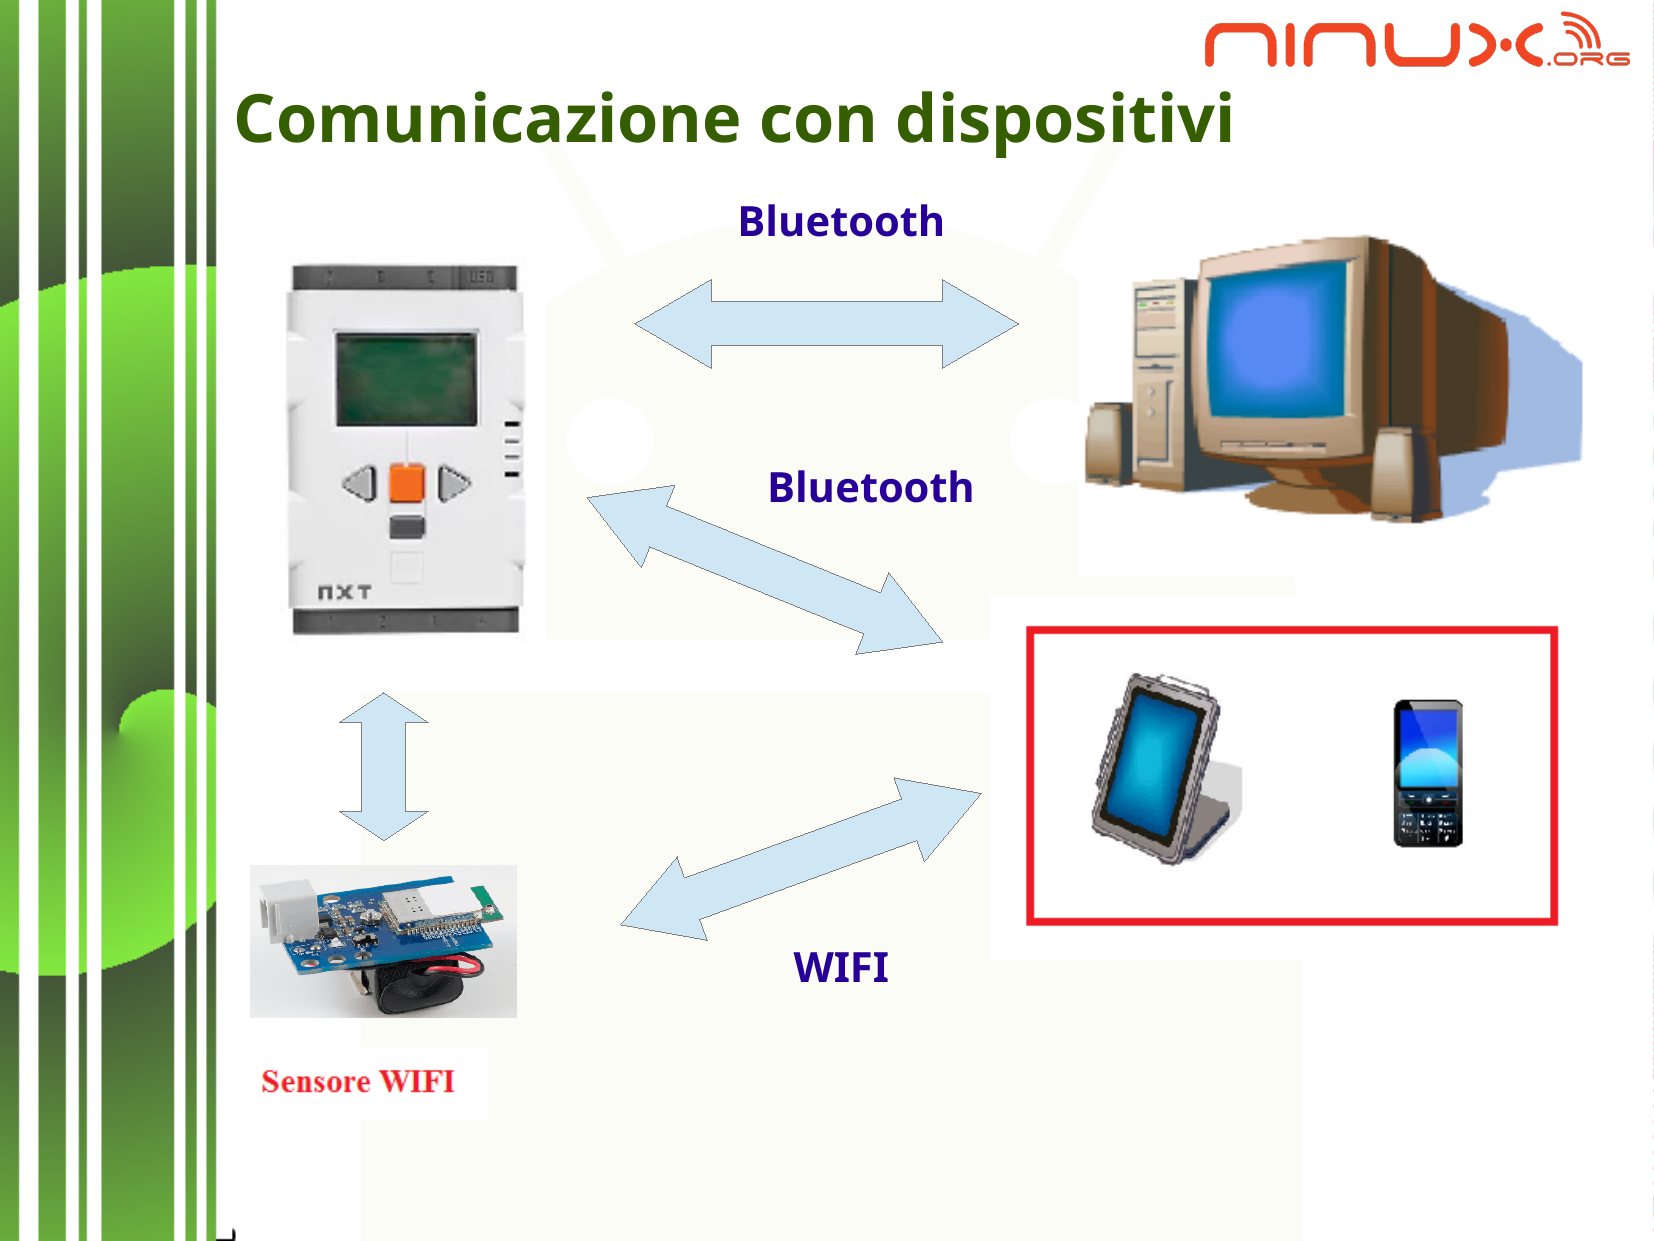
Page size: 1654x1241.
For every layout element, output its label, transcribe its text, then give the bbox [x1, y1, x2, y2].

text_box [634, 279, 1019, 369]
text_box [339, 692, 429, 841]
title Comunicazione con dispositivi [174, 53, 1297, 181]
text_box [587, 485, 943, 655]
text_box [620, 777, 982, 941]
title WIFI [723, 936, 960, 996]
picture [0, 0, 1654, 1241]
title Bluetooth [752, 456, 990, 516]
title Bluetooth [723, 190, 960, 250]
